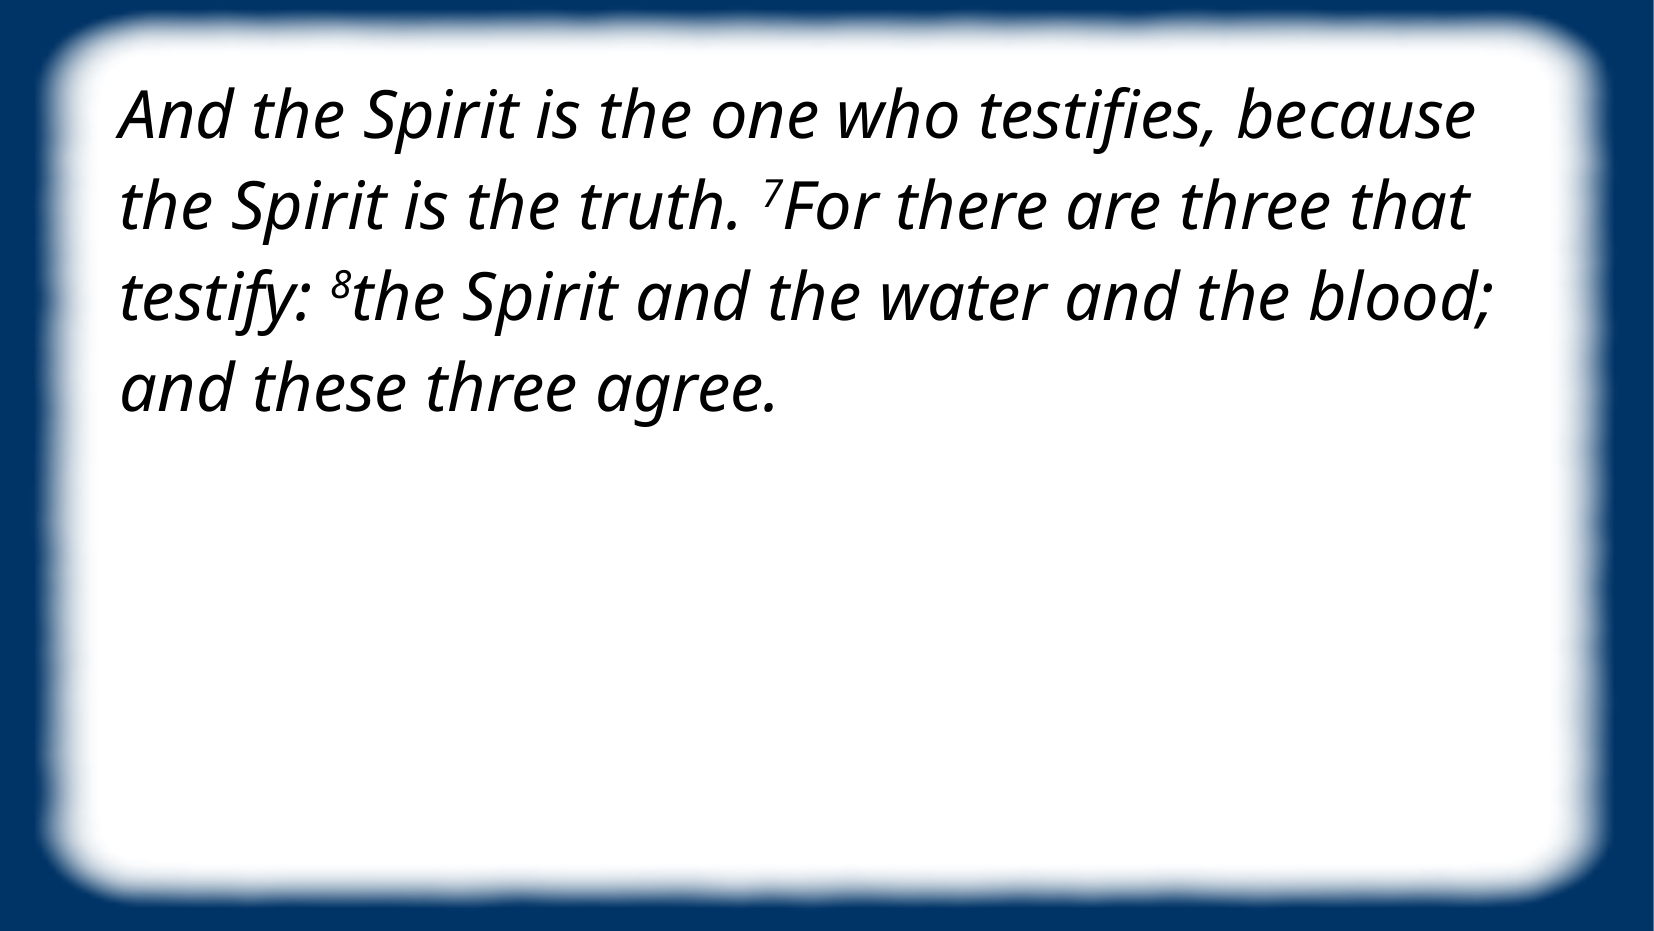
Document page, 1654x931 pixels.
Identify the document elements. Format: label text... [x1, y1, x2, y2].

text_box And the Spirit is the one who testifies, because the Spirit is the truth. 7For there are three that testify: 8the Spirit and the water and the blood; and these three agree. [105, 60, 1546, 444]
picture [0, 0, 1654, 931]
